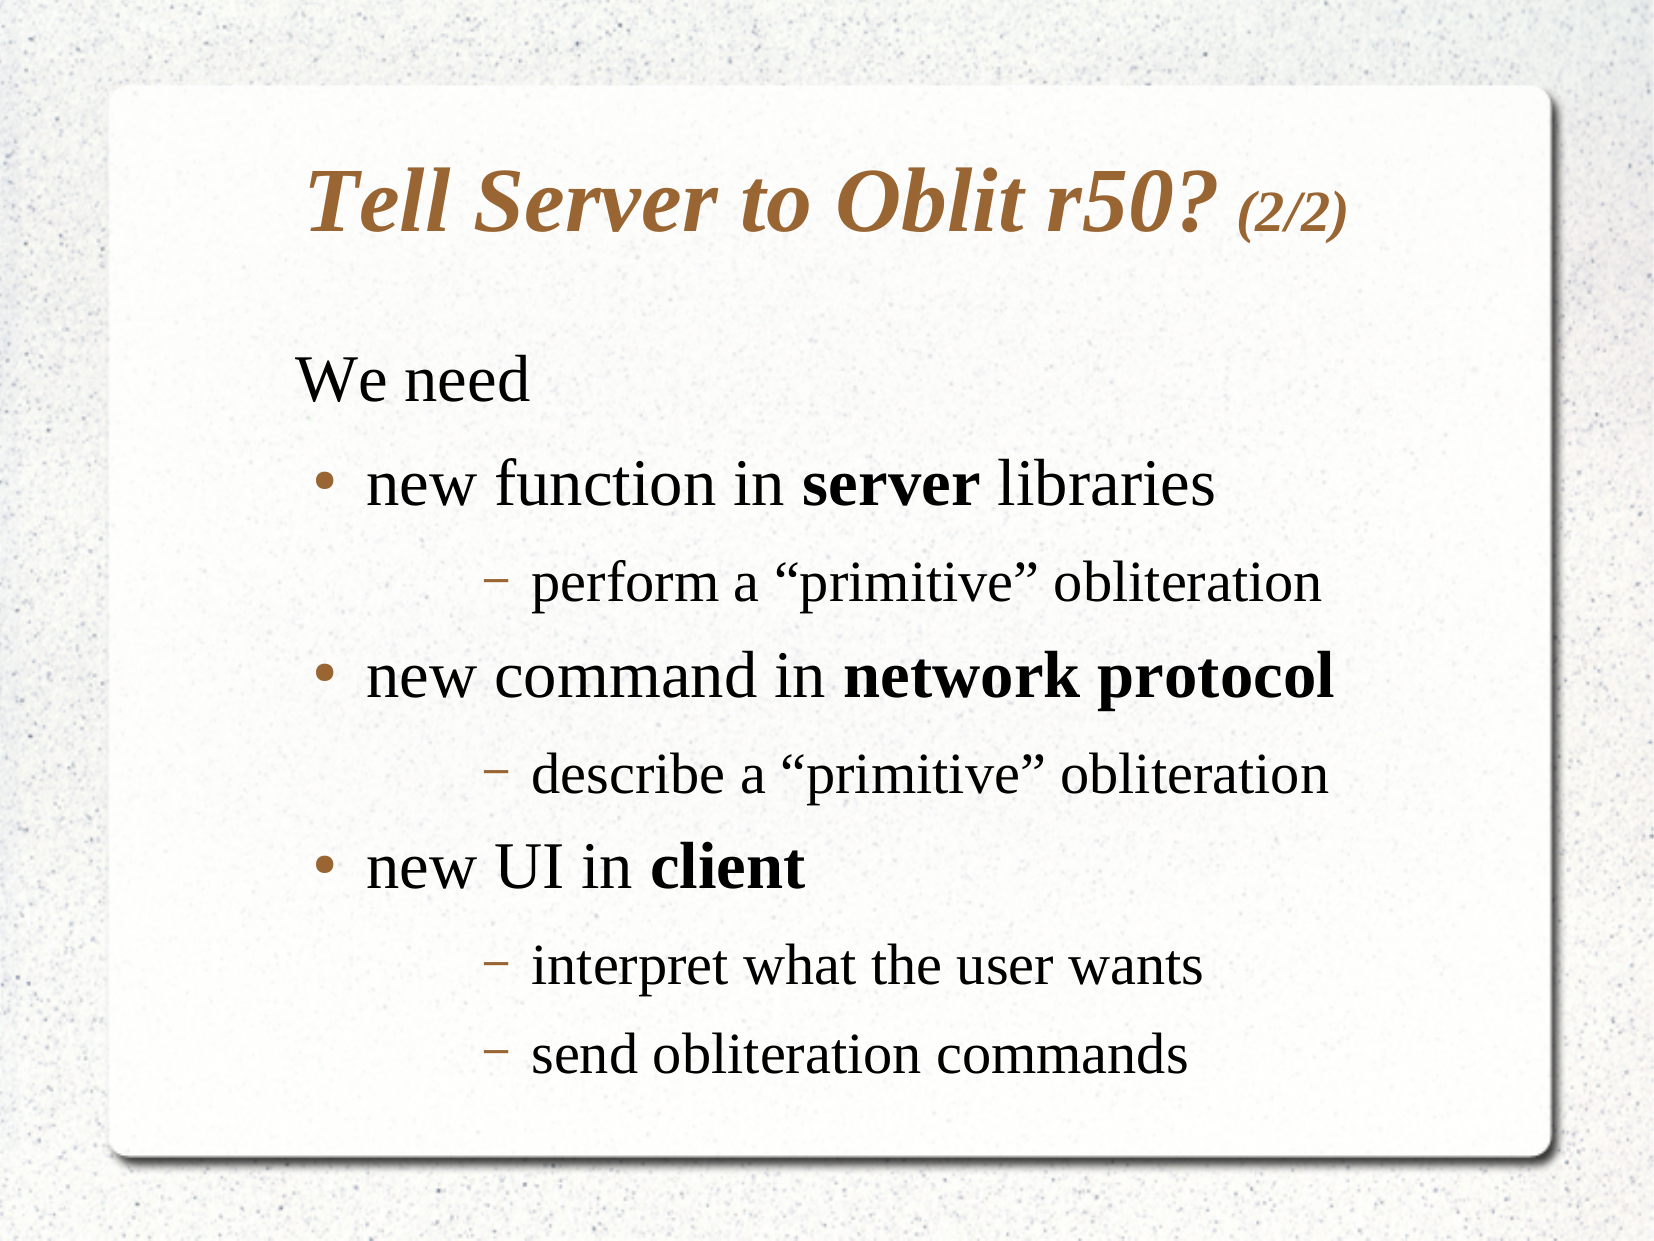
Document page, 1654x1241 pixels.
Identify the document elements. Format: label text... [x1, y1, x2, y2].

list We need new function in server libraries perform a “primitive” obliteration new command in network protocol describe a “primitive” obliteration new UI in client interpret what the user wants send obliteration commands [295, 342, 1654, 1161]
picture [0, 0, 1654, 1241]
title Tell Server to Oblit r50? (2/2) [118, 96, 1536, 304]
